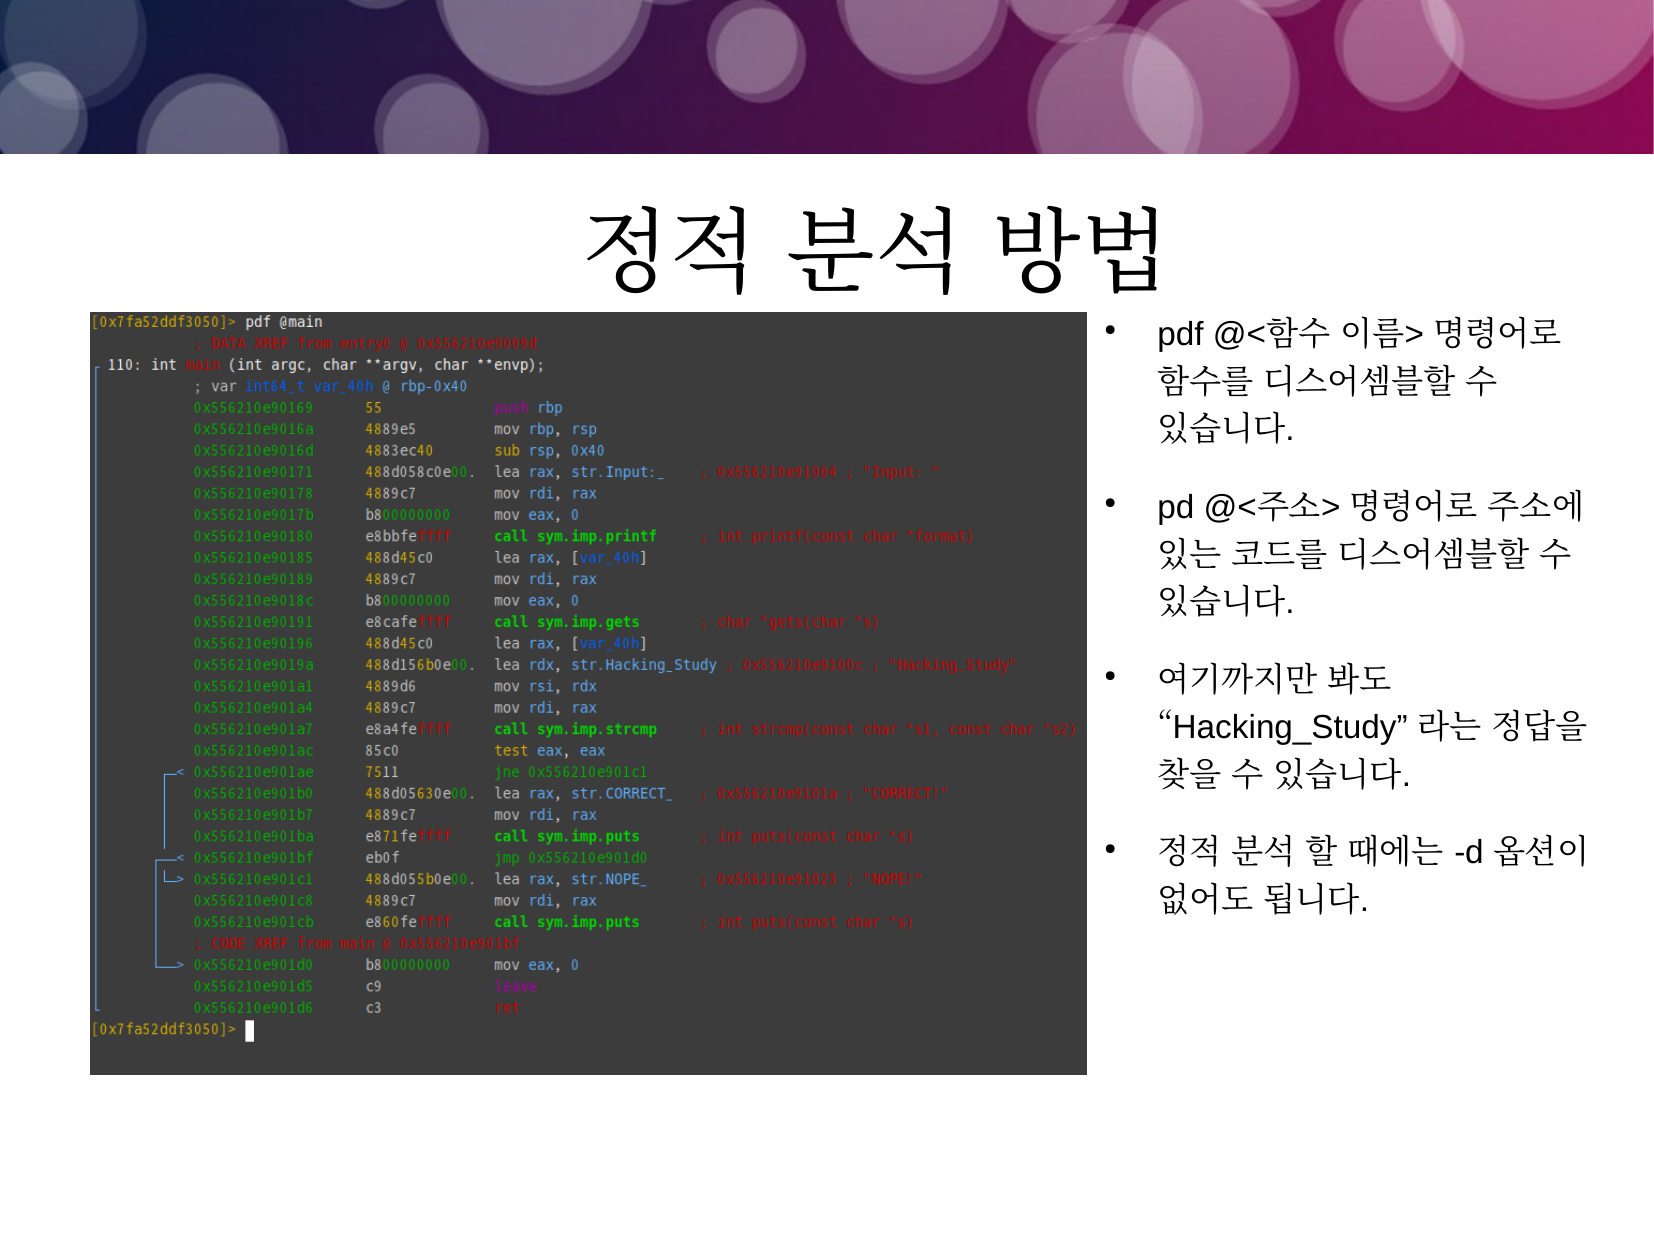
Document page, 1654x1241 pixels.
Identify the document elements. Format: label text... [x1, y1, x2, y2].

picture [0, 0, 1654, 154]
title 정적 분석 방법 [82, 159, 1571, 331]
list pdf @<함수 이름> 명령어로 함수를 디스어셈블할 수 있습니다. pd @<주소> 명령어로 주소에 있는 코드를 디스어셈블할 수 있습니다. 여기까지만 봐도 “Hacking_Study” 라는 정답을 찾을 수 있습니다. 정적 분석 할 때에는 -d 옵션이 없어도 됩니다. [1086, 307, 1607, 922]
picture [90, 312, 1087, 1075]
